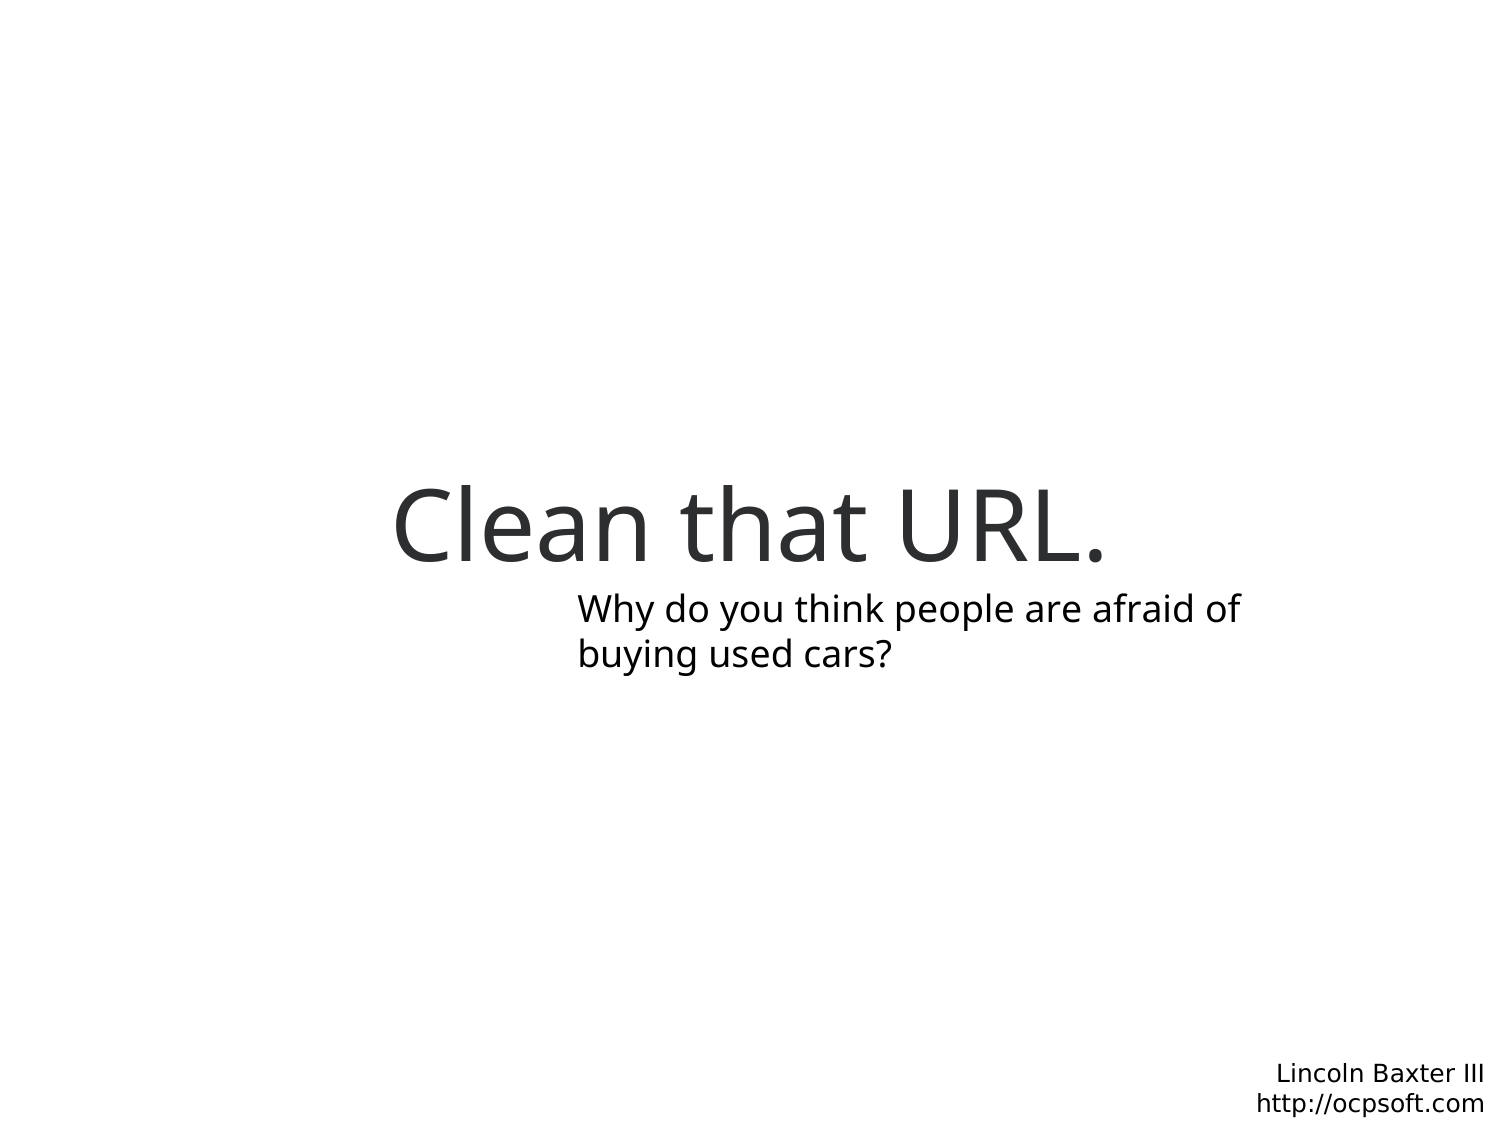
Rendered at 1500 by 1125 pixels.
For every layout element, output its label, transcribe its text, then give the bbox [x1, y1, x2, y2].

text_box Why do you think people are afraid of buying used cars? [562, 577, 1351, 788]
subtitle Clean that URL. [75, 119, 1425, 923]
